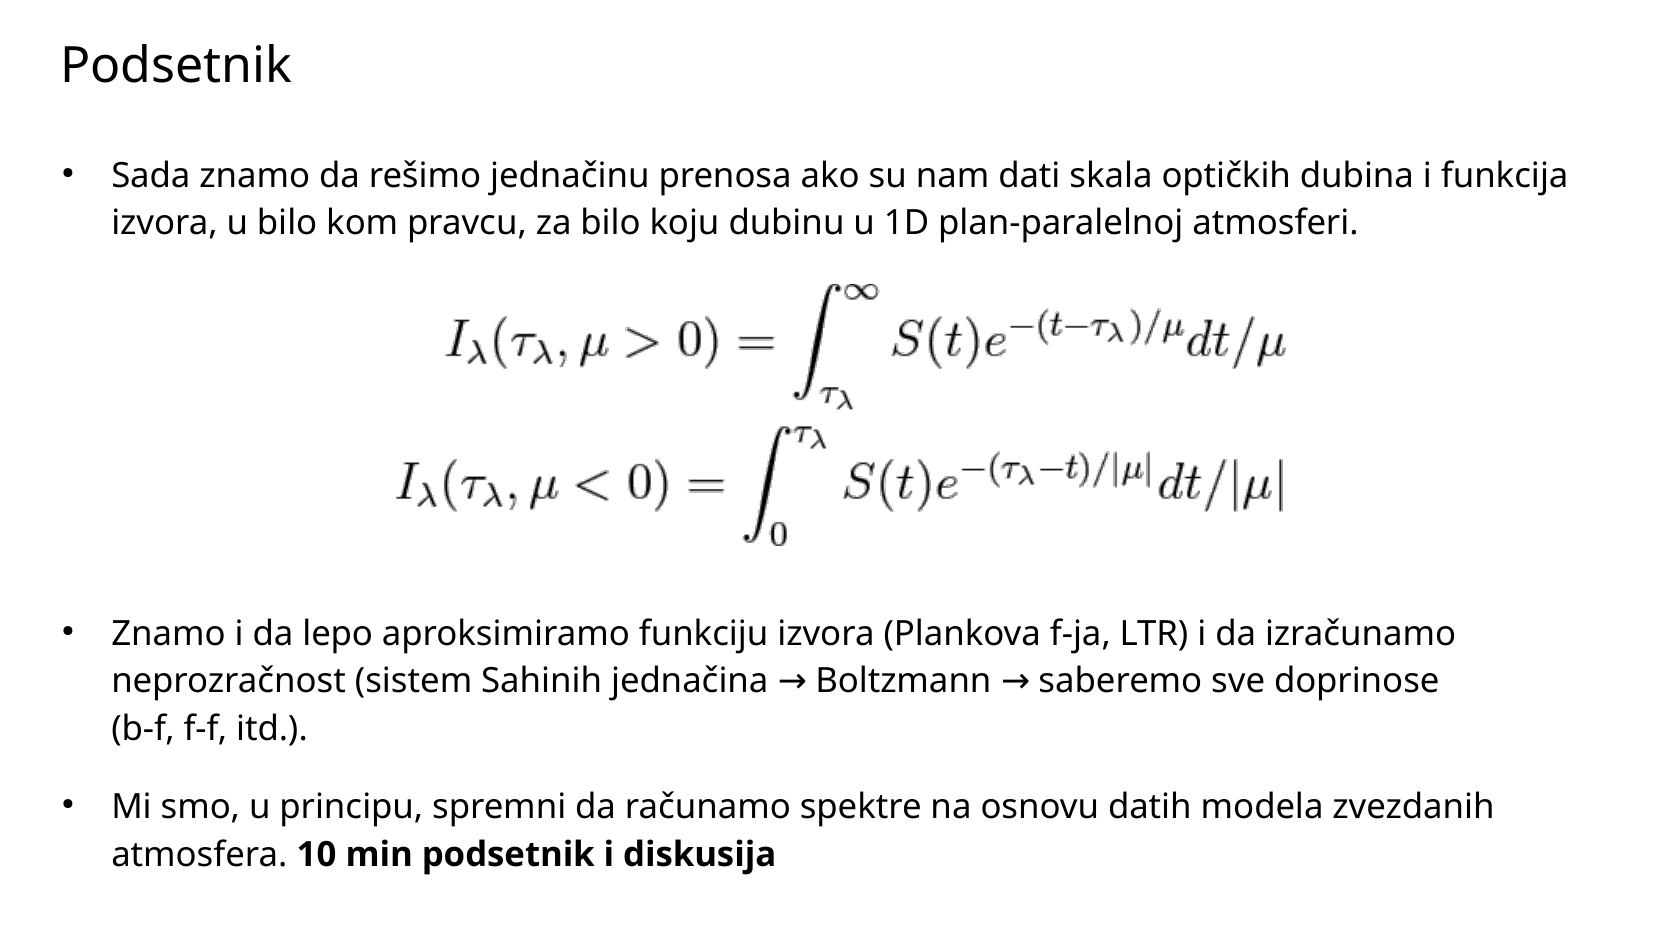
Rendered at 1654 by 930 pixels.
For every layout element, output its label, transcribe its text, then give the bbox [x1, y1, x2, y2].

picture [396, 284, 1286, 546]
list Sada znamo da rešimo jednačinu prenosa ako su nam dati skala optičkih dubina i funkcija izvora, u bilo kom pravcu, za bilo koju dubinu u 1D plan-paralelnoj atmosferi. Znamo i da lepo aproksimiramo funkciju izvora (Plankova f-ja, LTR) i da izračunamo neprozračnost (sistem Sahinih jednačina → Boltzmann → saberemo sve doprinose (b-f, f-f, itd.). Mi smo, u principu, spremni da računamo spektre na osnovu datih modela zvezdanih atmosfera. 10 min podsetnik i diskusija [45, 150, 1635, 880]
title Podsetnik [59, 13, 1648, 113]
